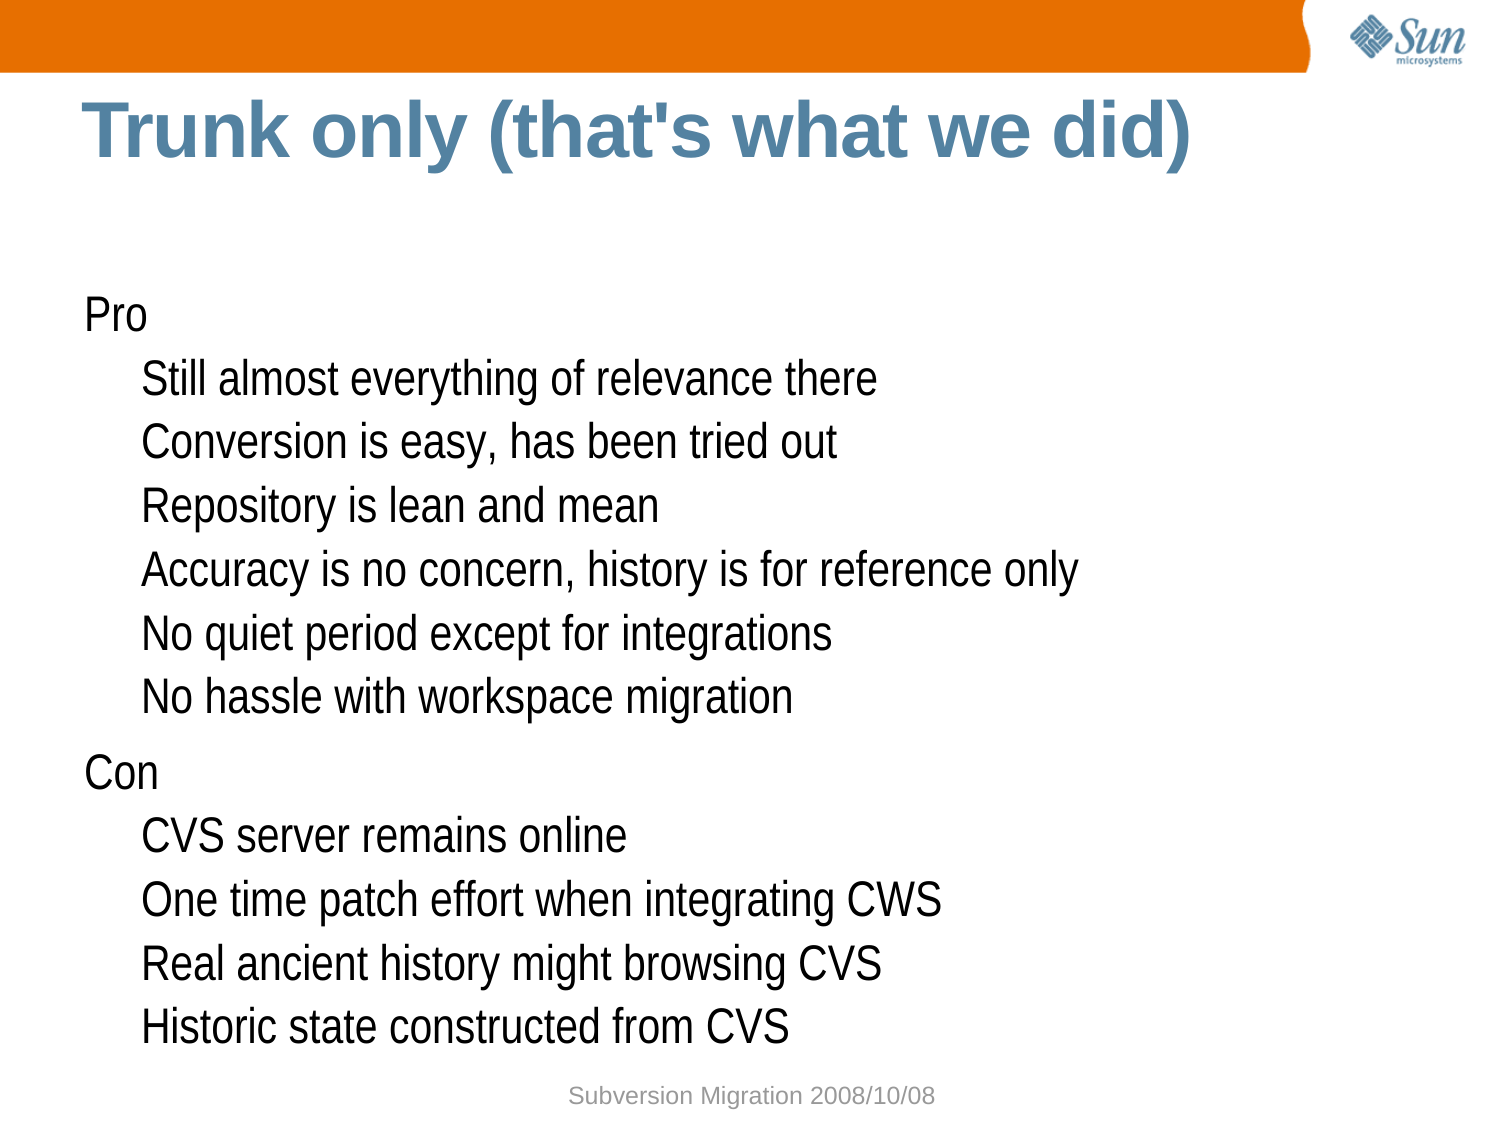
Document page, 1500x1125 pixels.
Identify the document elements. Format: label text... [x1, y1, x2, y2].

list Pro Still almost everything of relevance there Conversion is easy, has been tried out Repository is lean and mean Accuracy is no concern, history is for reference only No quiet period except for integrations No hassle with workspace migration Con CVS server remains online One time patch effort when integrating CWS Real ancient history might browsing CVS Historic state constructed from CVS [64, 292, 1402, 1047]
title Trunk only (that's what we did) [81, 93, 1336, 198]
picture [0, 0, 1500, 75]
